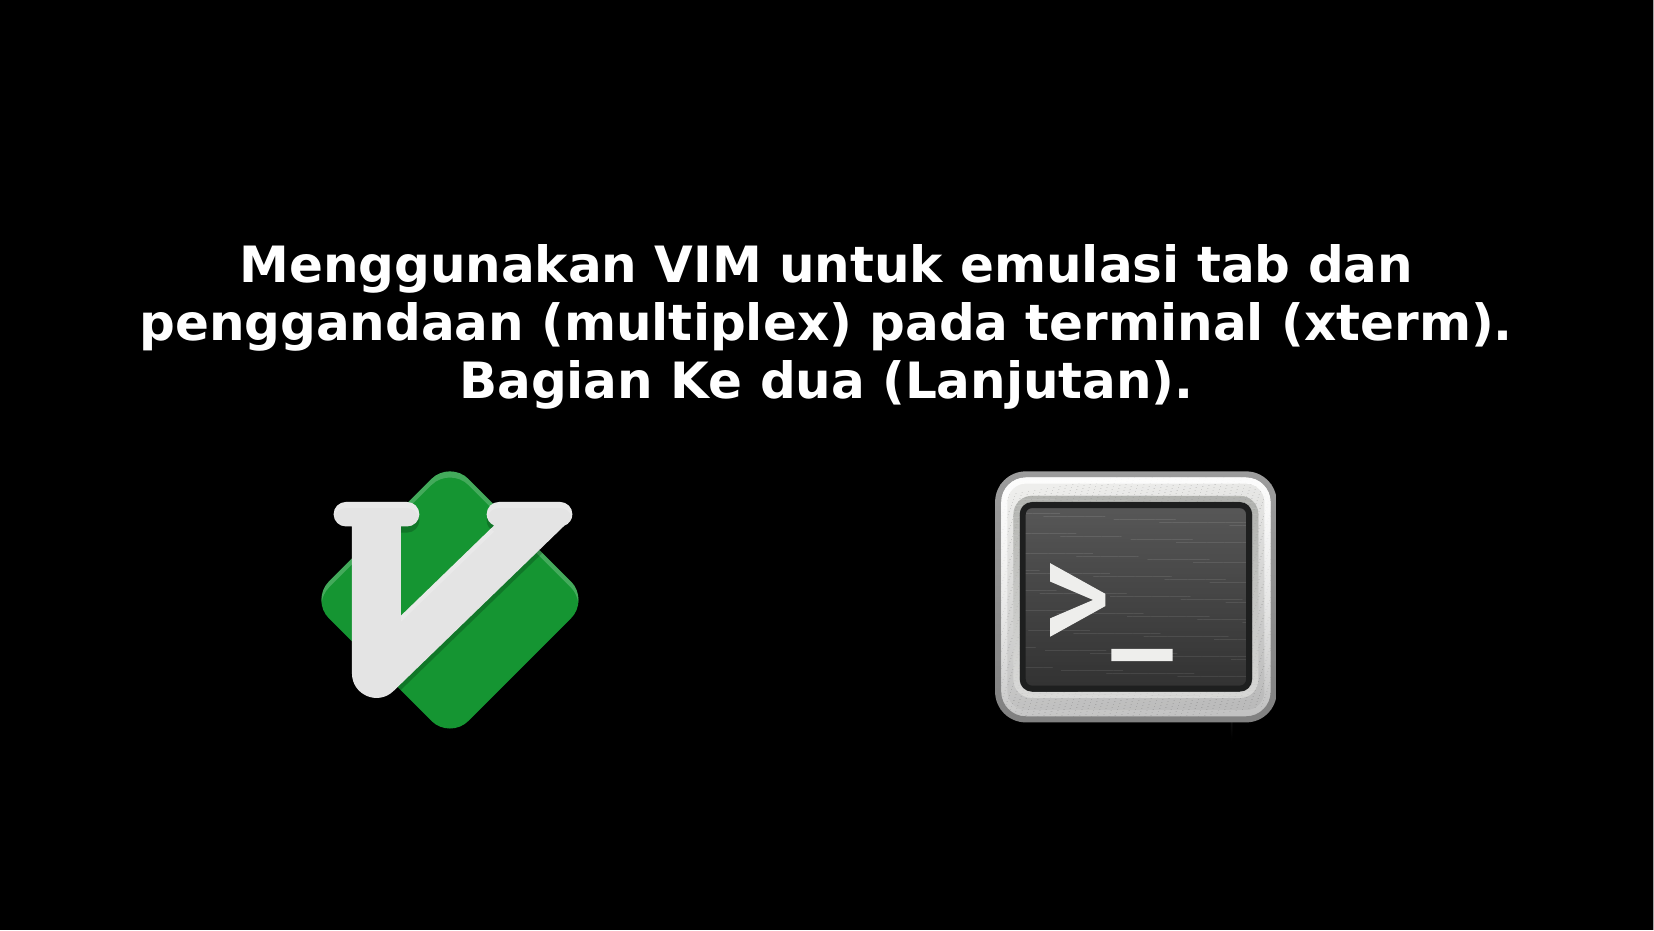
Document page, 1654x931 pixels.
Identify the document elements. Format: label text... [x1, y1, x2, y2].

title Menggunakan VIM untuk emulasi tab dan penggandaan (multiplex) pada terminal (xterm). Bagian Ke dua (Lanjutan). [82, 235, 1571, 411]
picture [299, 449, 600, 750]
picture [985, 449, 1286, 750]
